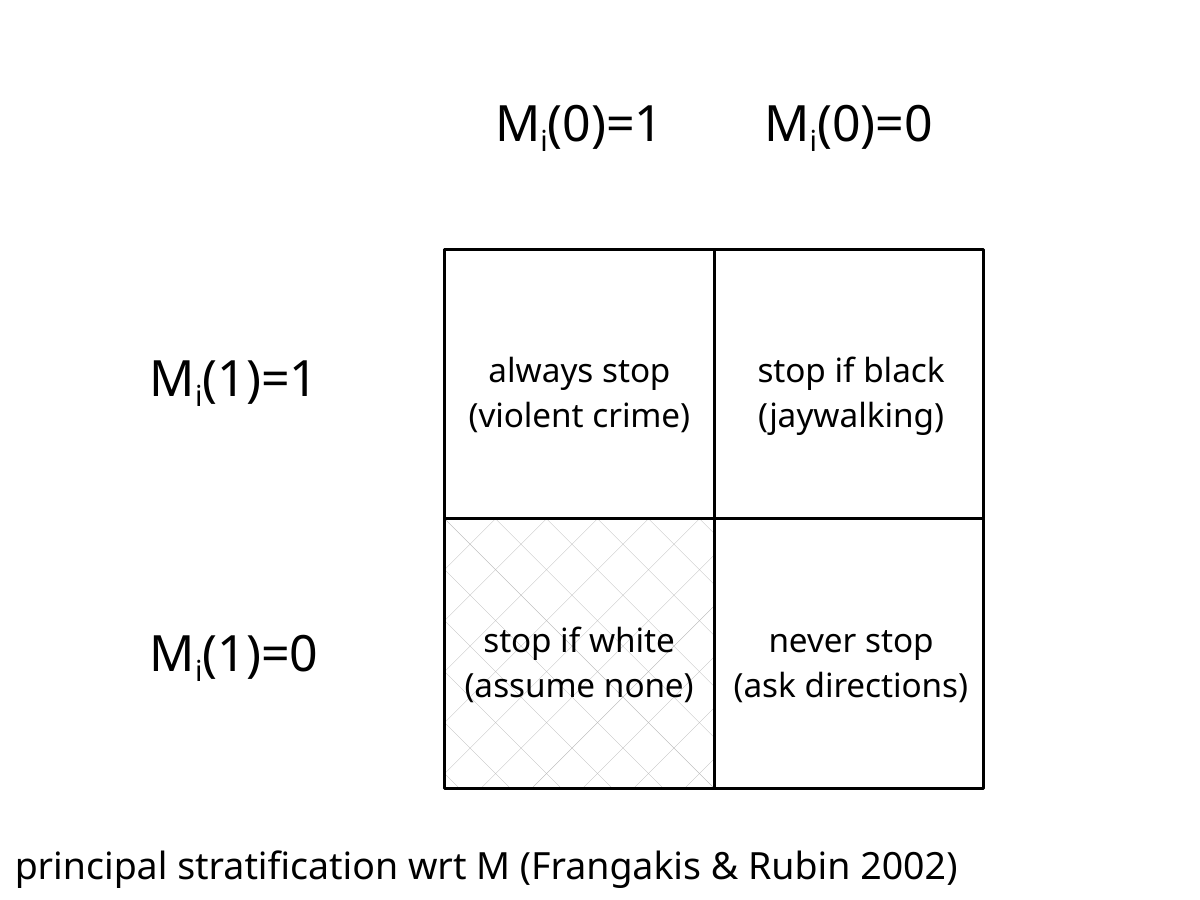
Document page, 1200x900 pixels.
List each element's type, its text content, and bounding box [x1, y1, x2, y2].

text_box stop if white (assume none) [444, 552, 715, 789]
text_box Mi(0)=1 [444, 80, 713, 282]
text_box never stop (ask directions) [716, 552, 986, 789]
text_box [444, 444, 984, 789]
text_box Mi(1)=1 [135, 335, 405, 610]
text_box stop if black (jaywalking) [716, 282, 986, 519]
text_box always stop (violent crime) [444, 282, 715, 519]
text_box Mi(0)=0 [713, 80, 984, 444]
text_box Mi(1)=0 [135, 610, 406, 748]
text_box principal stratification wrt M (Frangakis & Rubin 2002) [0, 832, 1193, 891]
